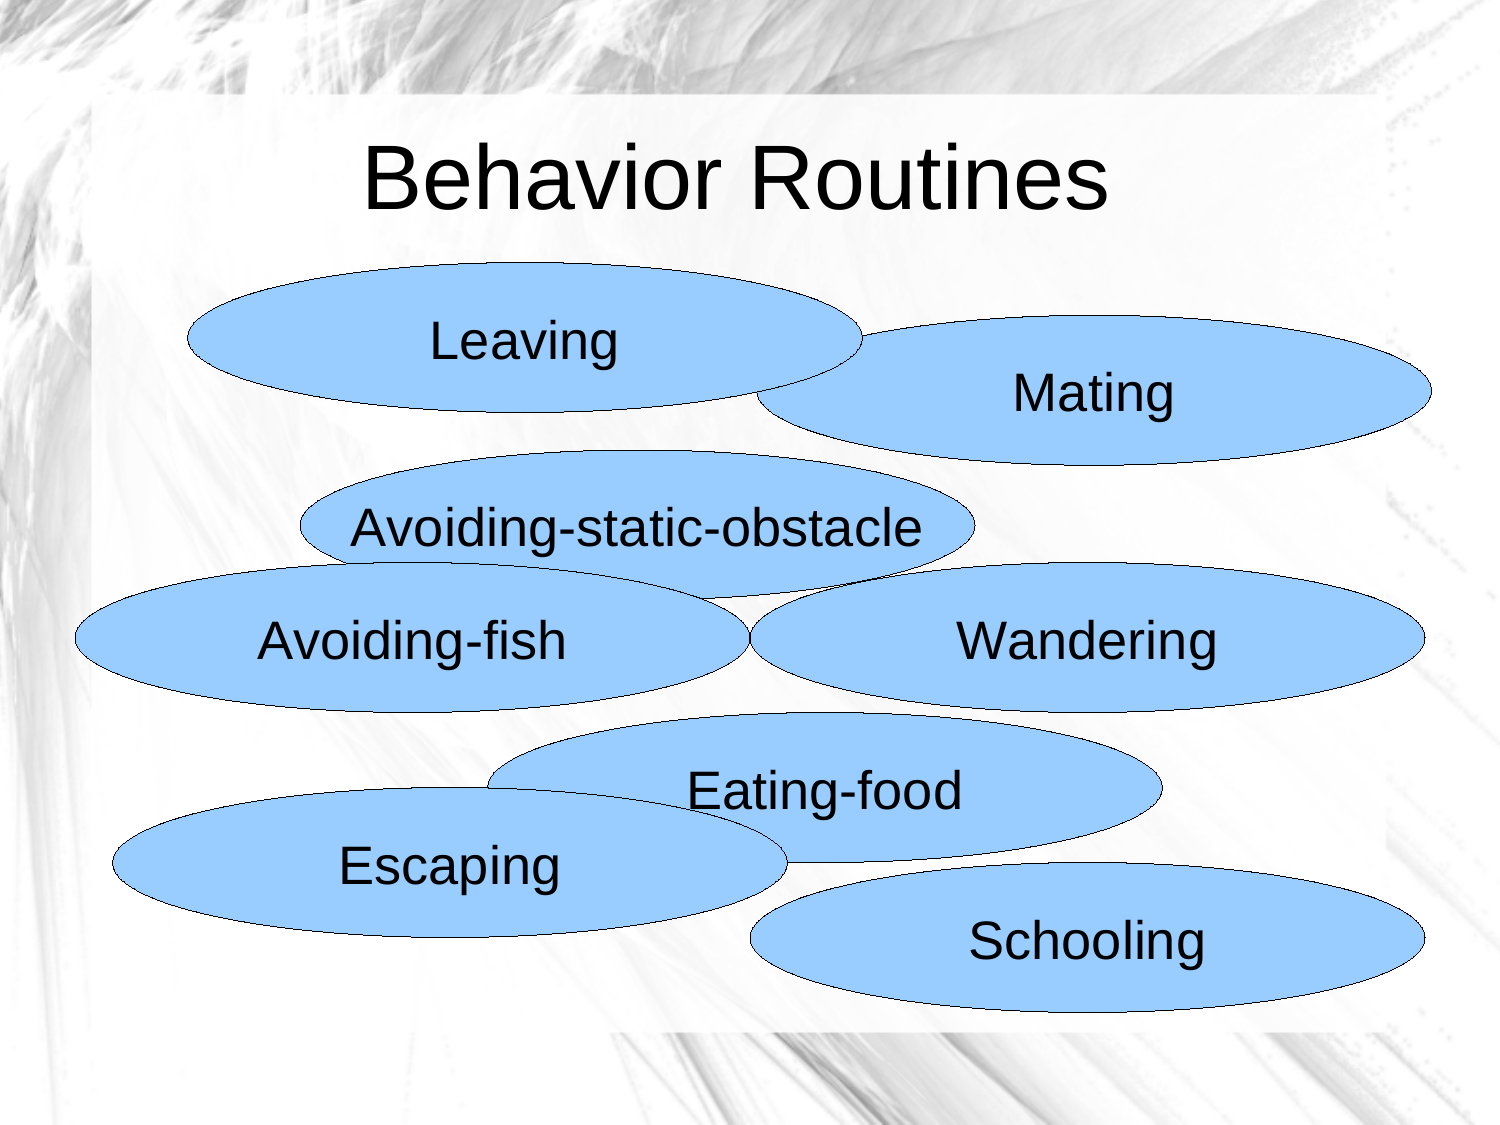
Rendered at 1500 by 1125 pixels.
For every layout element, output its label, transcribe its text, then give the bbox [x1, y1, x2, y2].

text_box Escaping [112, 787, 788, 938]
text_box Leaving [187, 262, 863, 413]
text_box Avoiding-fish [75, 562, 750, 713]
text_box Avoiding-static-obstacle [300, 450, 976, 599]
text_box Mating [757, 315, 1432, 466]
picture [0, 0, 1500, 1125]
text_box Wandering [750, 562, 1426, 713]
title Behavior Routines [107, 101, 1367, 255]
text_box Schooling [750, 862, 1426, 1013]
text_box Eating-food [487, 712, 1163, 863]
